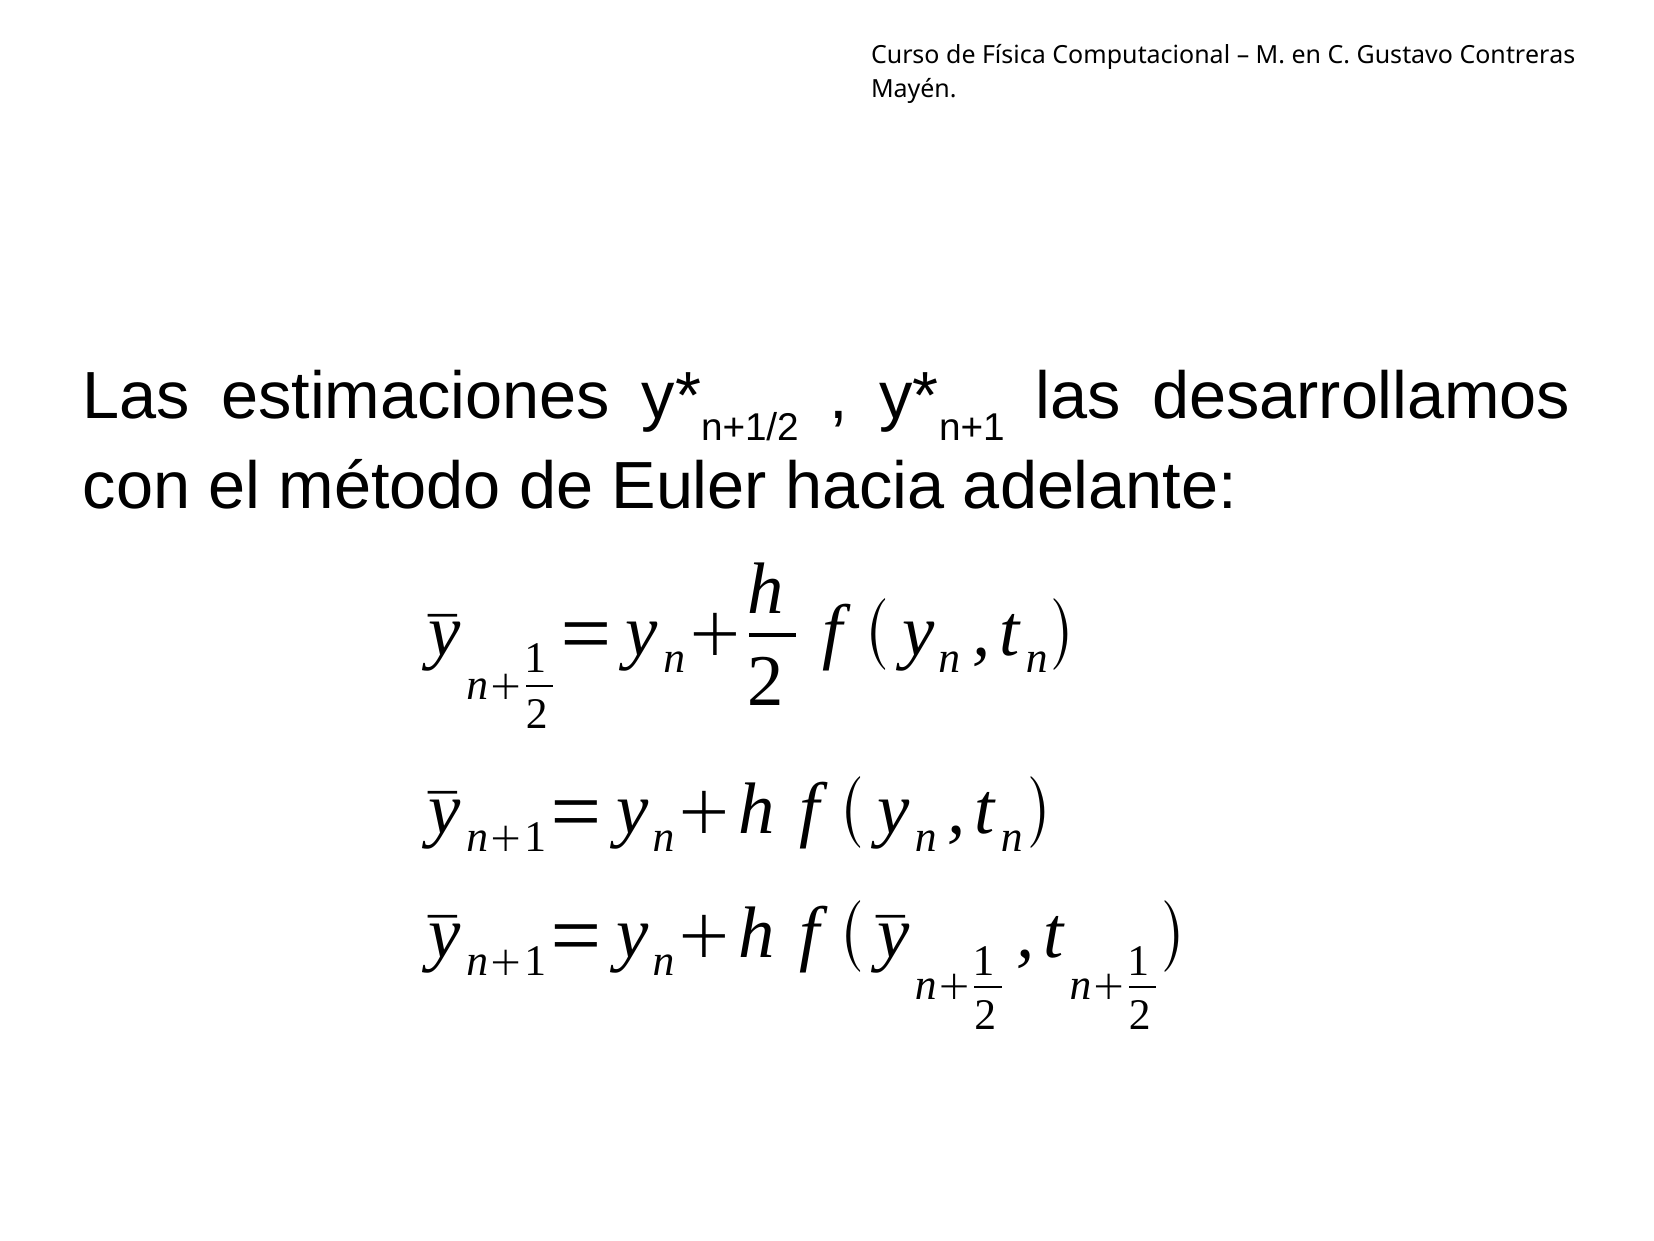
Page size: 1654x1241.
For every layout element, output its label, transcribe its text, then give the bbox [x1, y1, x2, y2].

subtitle Las estimaciones y*n+1/2 , y*n+1 las desarrollamos con el método de Euler hacia adelante: [82, 290, 1571, 591]
chart [413, 548, 1192, 1087]
